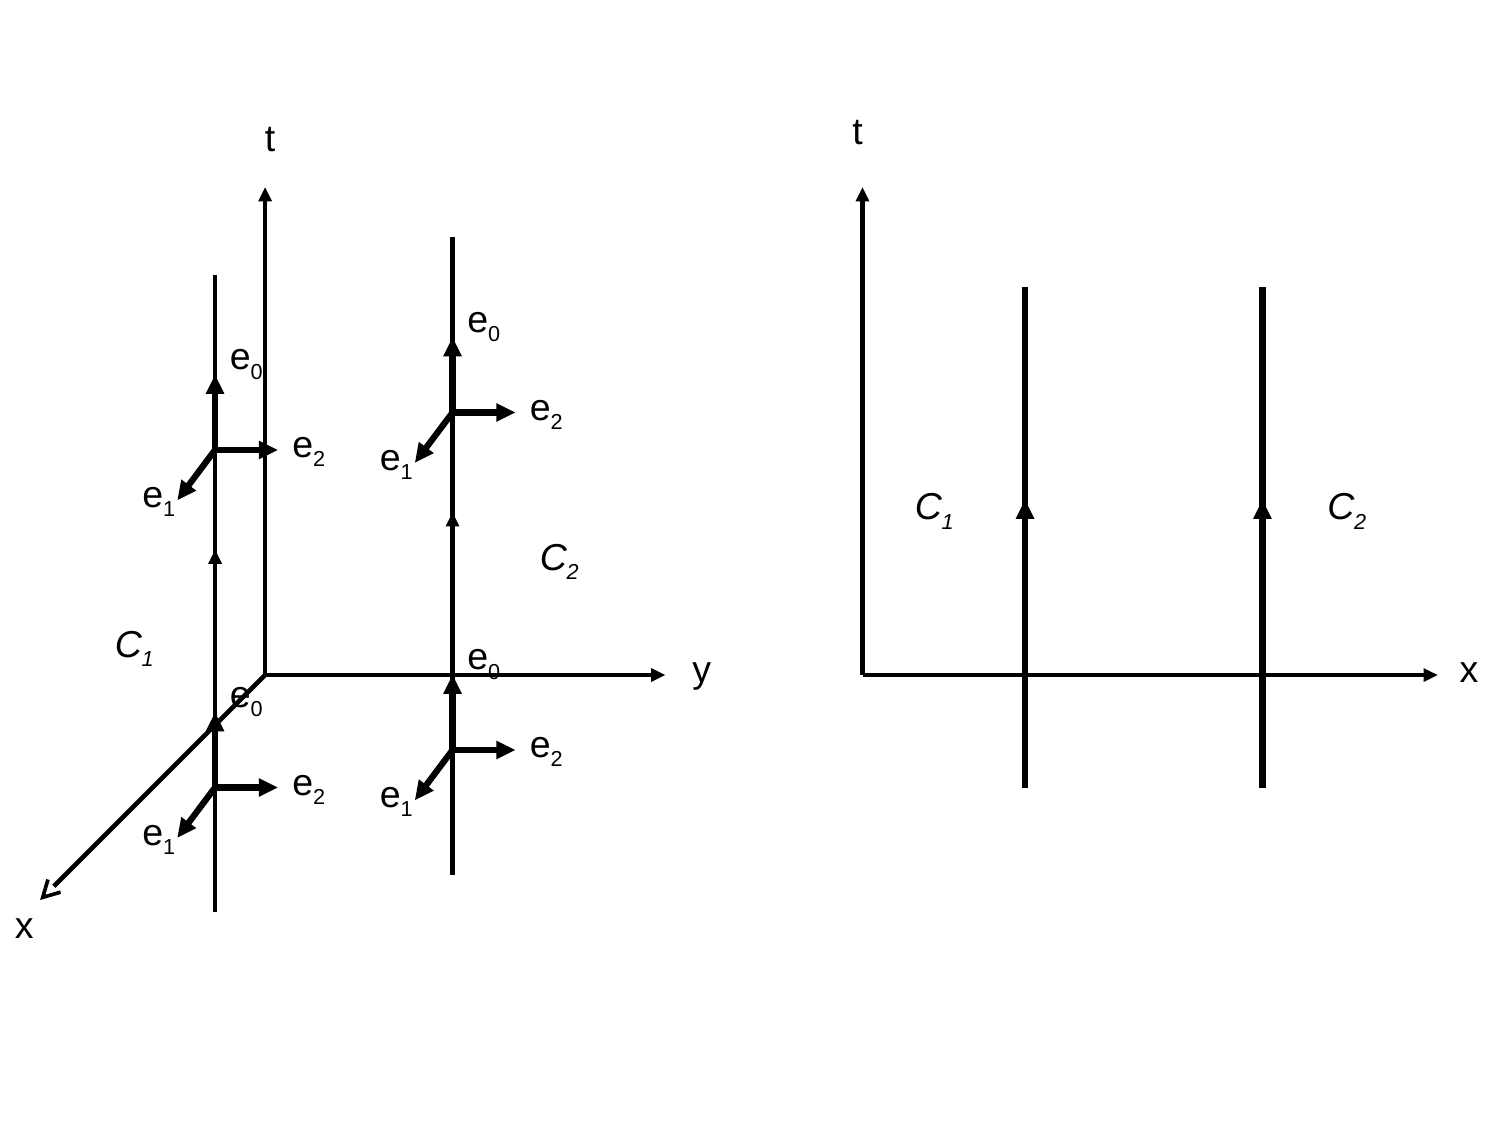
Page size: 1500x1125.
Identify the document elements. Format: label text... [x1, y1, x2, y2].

text_box x [1444, 637, 1500, 713]
text_box t [837, 99, 882, 175]
text_box x [0, 894, 56, 970]
text_box y [677, 637, 733, 713]
text_box e0 [452, 624, 522, 700]
text_box e2 [277, 750, 347, 826]
text_box e2 [515, 712, 585, 788]
text_box e1 [127, 462, 197, 538]
text_box e0 [215, 324, 285, 400]
text_box e0 [215, 662, 285, 738]
text_box C2 [525, 525, 606, 601]
text_box e1 [365, 762, 435, 838]
text_box C1 [99, 612, 181, 688]
text_box e1 [365, 425, 435, 501]
text_box C1 [900, 474, 981, 550]
text_box e1 [127, 800, 197, 876]
text_box e0 [452, 287, 522, 363]
text_box t [249, 106, 295, 182]
text_box e2 [277, 412, 347, 488]
text_box C2 [1312, 474, 1393, 550]
text_box e2 [515, 375, 585, 451]
